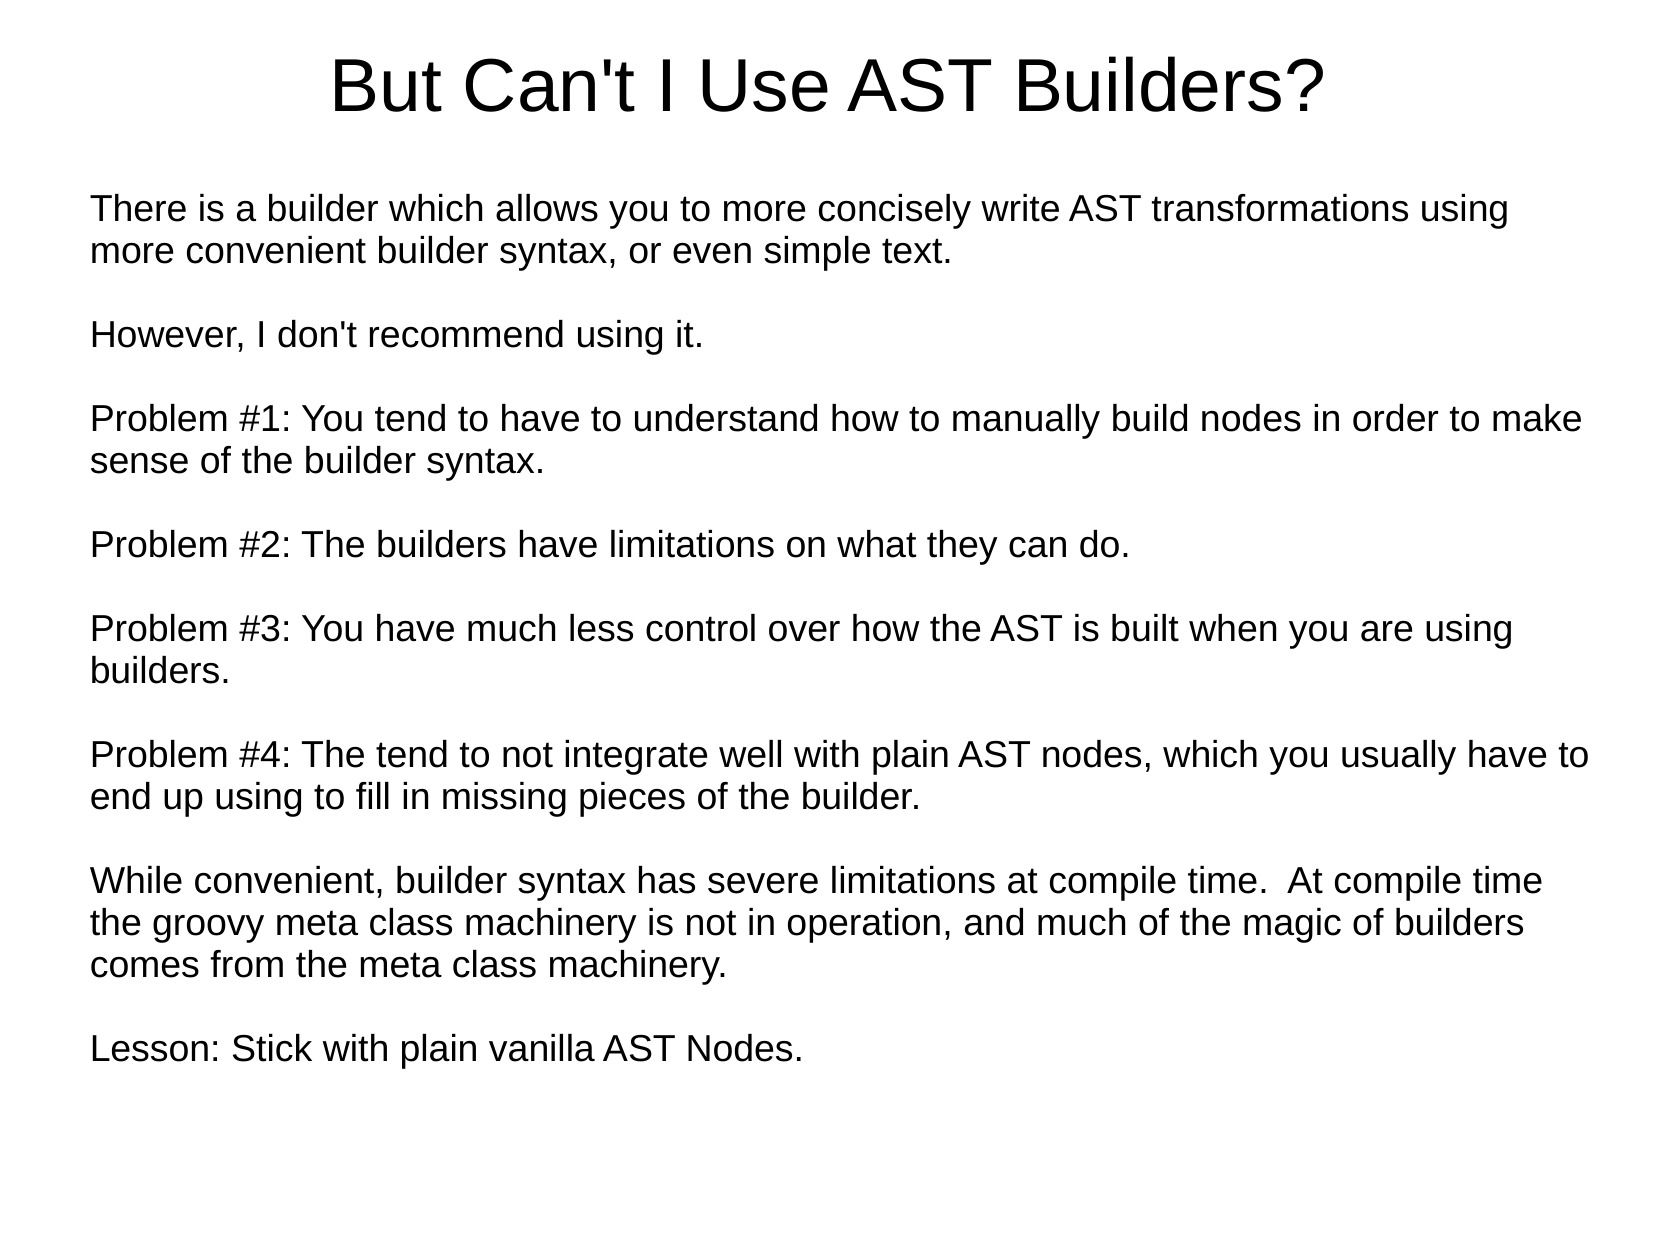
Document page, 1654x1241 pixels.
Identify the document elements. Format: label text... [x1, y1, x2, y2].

text_box But Can't I Use AST Builders? [315, 36, 1351, 136]
text_box There is a builder which allows you to more concisely write AST transformations using more convenient builder syntax, or even simple text. However, I don't recommend using it. Problem #1: You tend to have to understand how to manually build nodes in order to make sense of the builder syntax. Problem #2: The builders have limitations on what they can do. Problem #3: You have much less control over how the AST is built when you are using builders. Problem #4: The tend to not integrate well with plain AST nodes, which you usually have to end up using to fill in missing pieces of the builder. While convenient, builder syntax has severe limitations at compile time. At compile time the groovy meta class machinery is not in operation, and much of the magic of builders comes from the meta class machinery. Lesson: Stick with plain vanilla AST Nodes. [75, 180, 1606, 1077]
